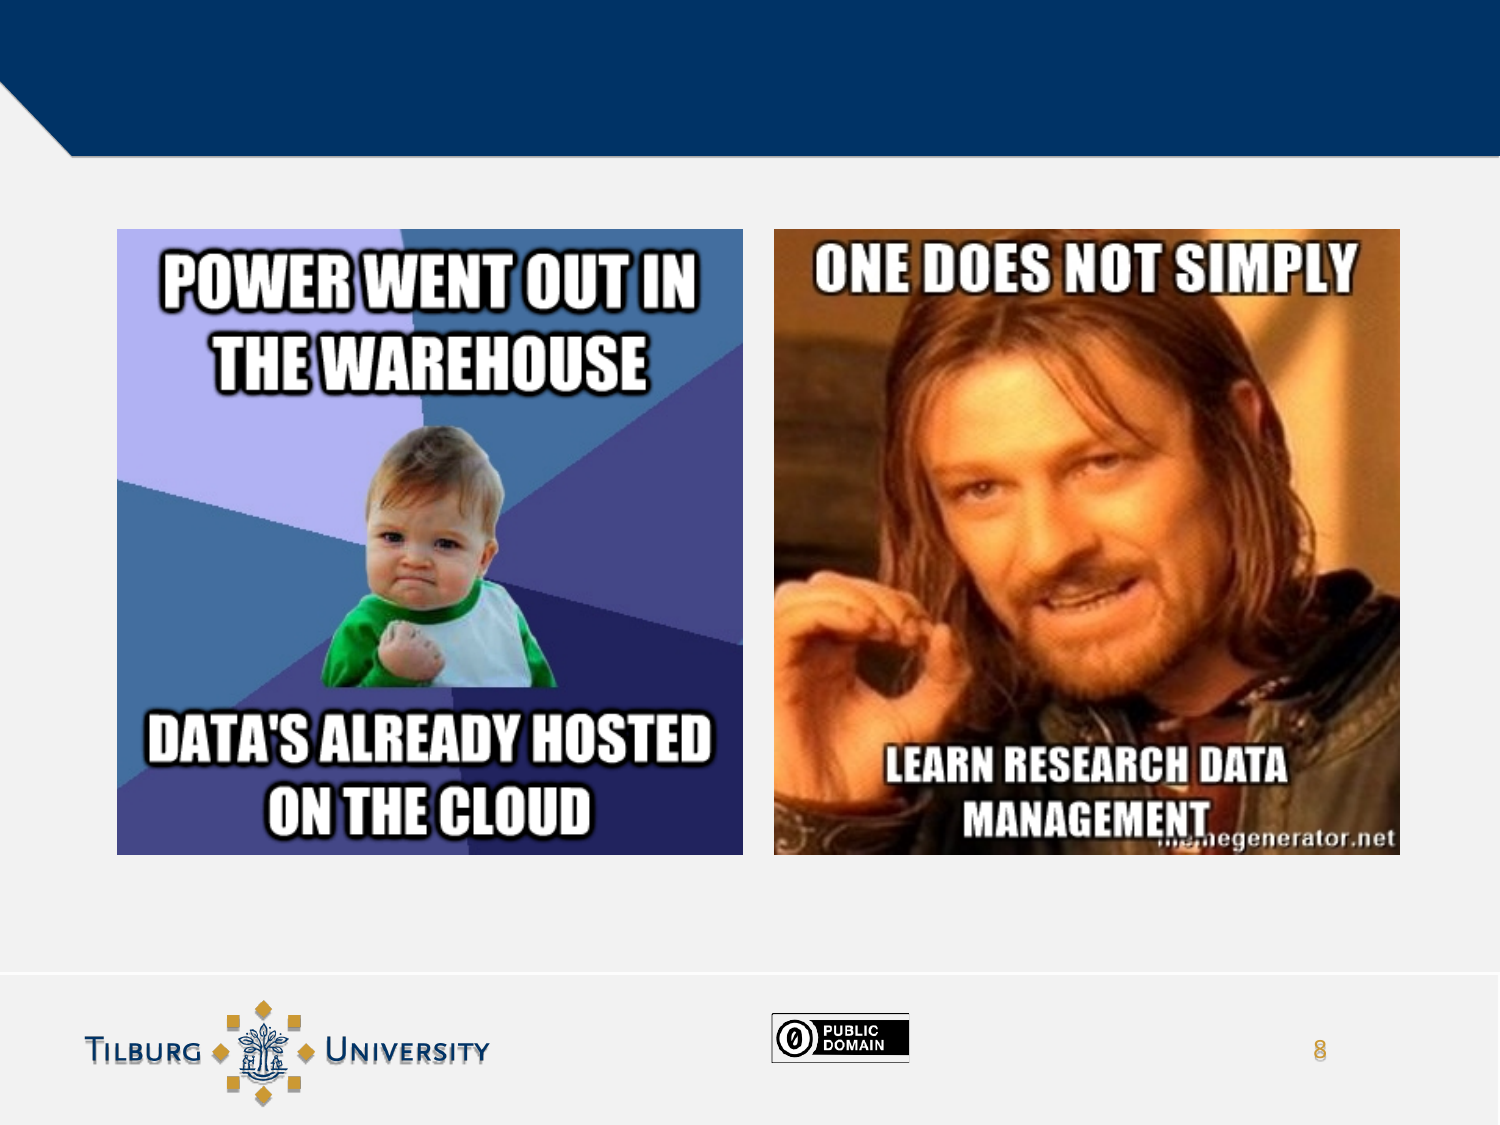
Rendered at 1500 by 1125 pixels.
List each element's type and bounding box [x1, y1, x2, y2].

text_box [1298, 1026, 1426, 1087]
picture [117, 229, 743, 855]
text_box [772, 1014, 909, 1062]
picture [774, 229, 1400, 855]
